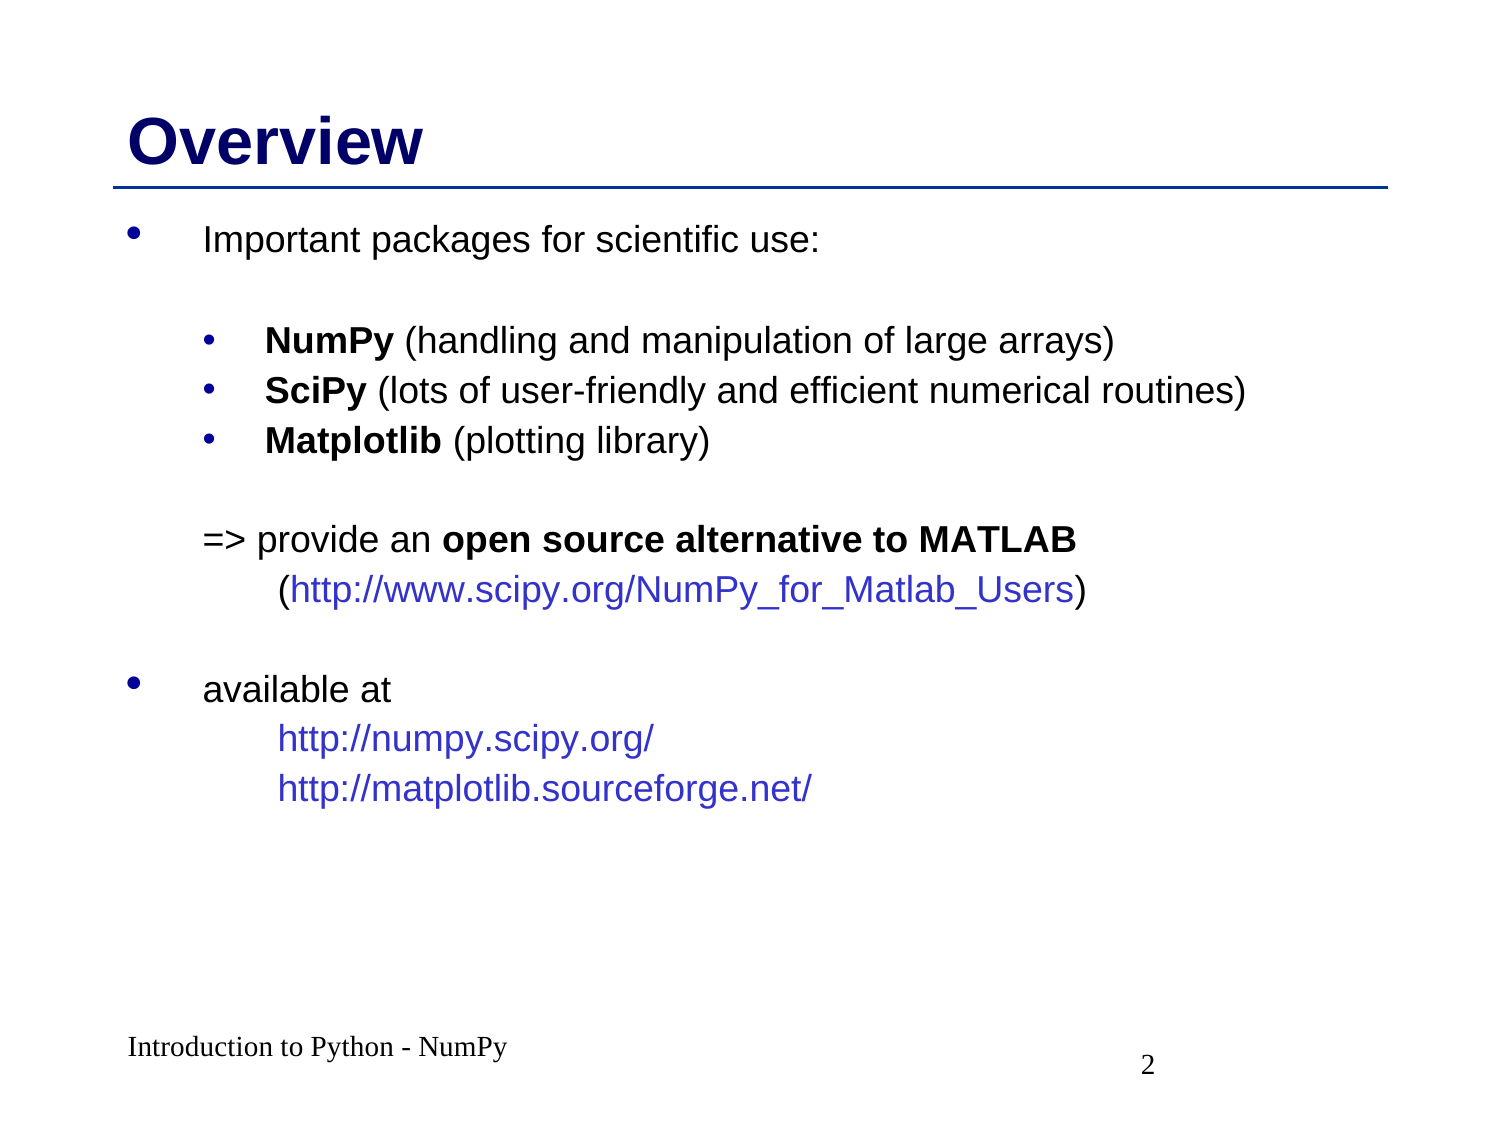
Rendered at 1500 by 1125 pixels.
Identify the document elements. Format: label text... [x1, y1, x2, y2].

text_box <number> [1074, 1025, 1388, 1101]
list Important packages for scientific use: NumPy (handling and manipulation of large arrays) SciPy (lots of user-friendly and efficient numerical routines) Matplotlib (plotting library) => provide an open source alternative to MATLAB (http://www.scipy.org/NumPy_for_Matlab_Users) available at http://numpy.scipy.org/ http://matplotlib.sourceforge.net/ [112, 212, 1438, 963]
text_box Introduction to Python - NumPy [112, 1025, 501, 1101]
title Overview [112, 89, 1388, 186]
